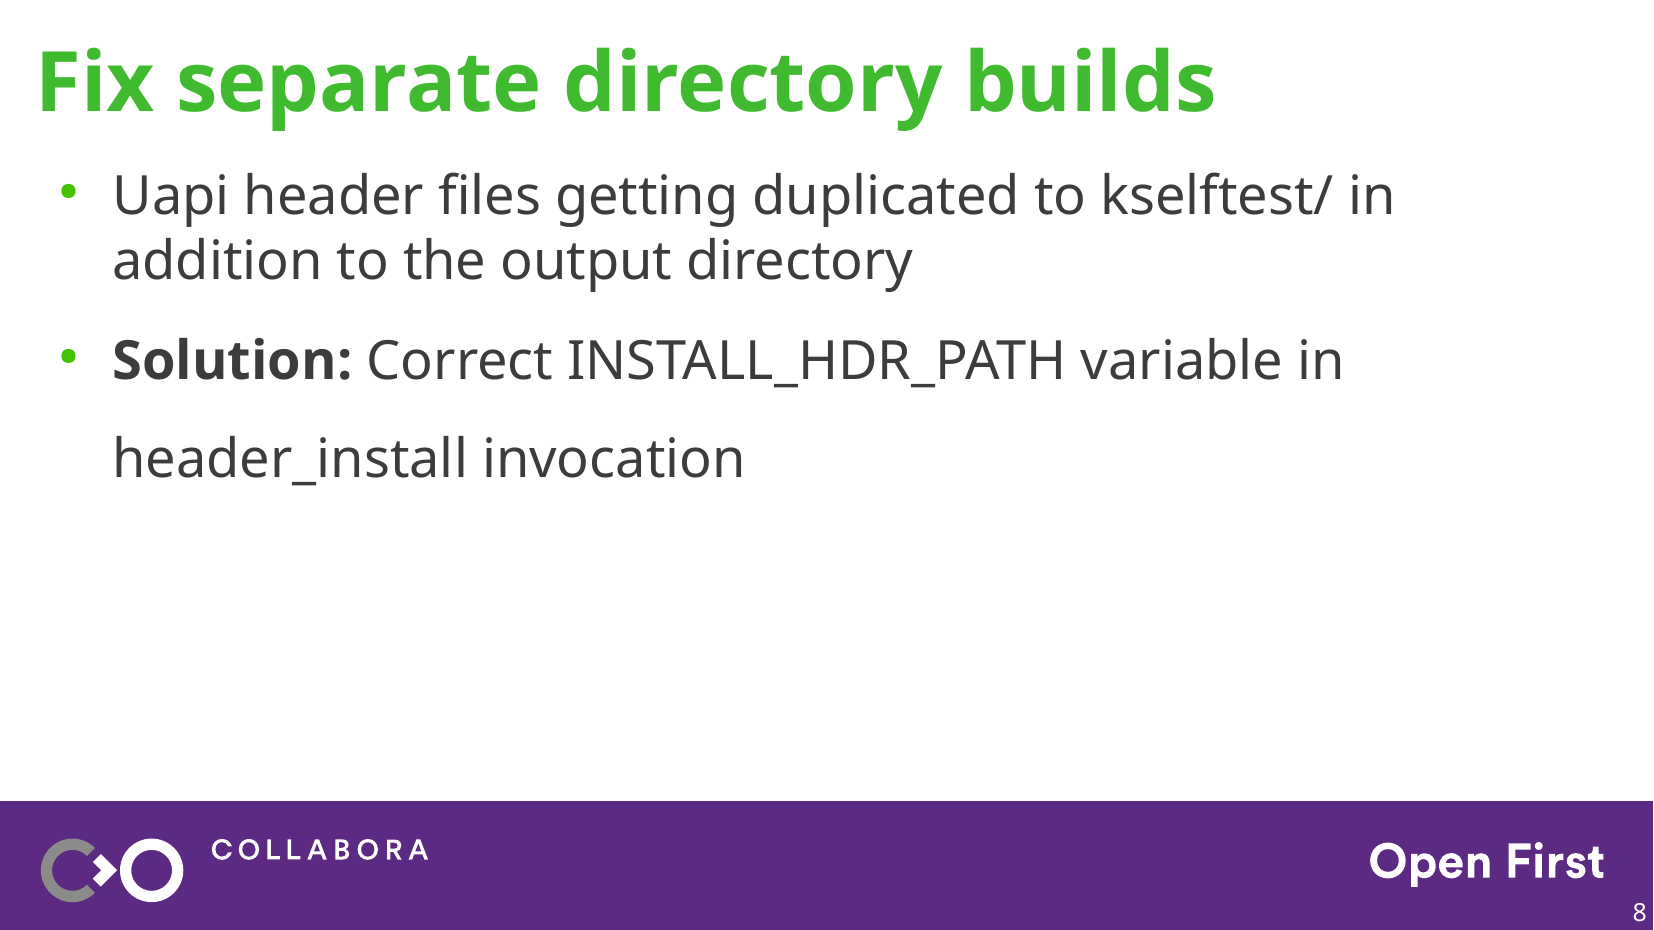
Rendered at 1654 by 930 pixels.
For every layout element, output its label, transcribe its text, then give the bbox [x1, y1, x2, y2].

list Uapi header files getting duplicated to kselftest/ in addition to the output directory Solution: Correct INSTALL_HDR_PATH variable in header_install invocation [41, 160, 1613, 804]
title Fix separate directory builds [35, 28, 1608, 192]
